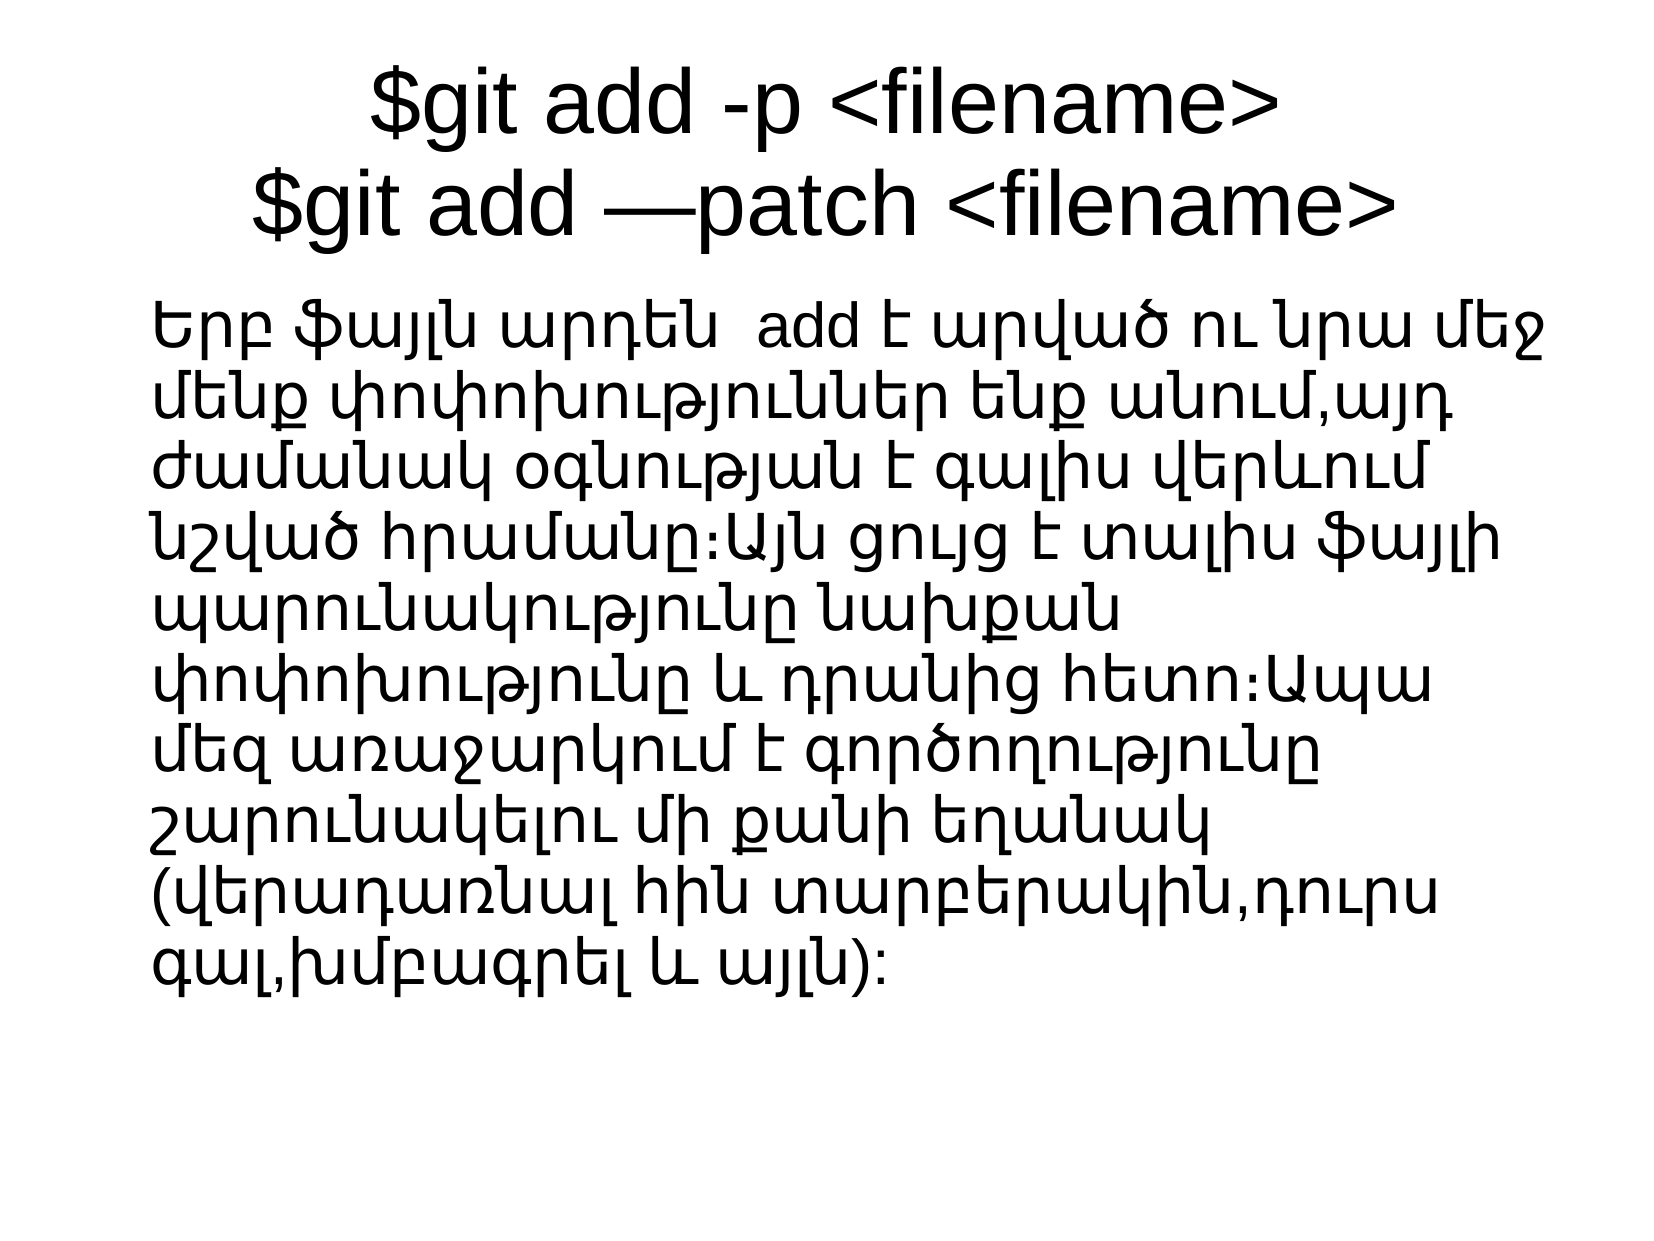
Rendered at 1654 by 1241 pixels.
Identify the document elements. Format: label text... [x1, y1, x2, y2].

title $git add -p <filename> $git add —patch <filename> [82, 49, 1571, 257]
list Երբ ֆայլն արդեն add է արված ու նրա մեջ մենք փոփոխություններ ենք անում,այդ ժամանակ օգնության է գալիս վերևում նշված հրամանը։Այն ցույց է տալիս ֆայլի պարունակությունը նախքան փոփոխությունը և դրանից հետո։Ապա մեզ առաջարկում է գործողությունը շարունակելու մի քանի եղանակ (վերադառնալ հին տարբերակին,դուրս գալ,խմբագրել և այլն): [82, 290, 1571, 1010]
